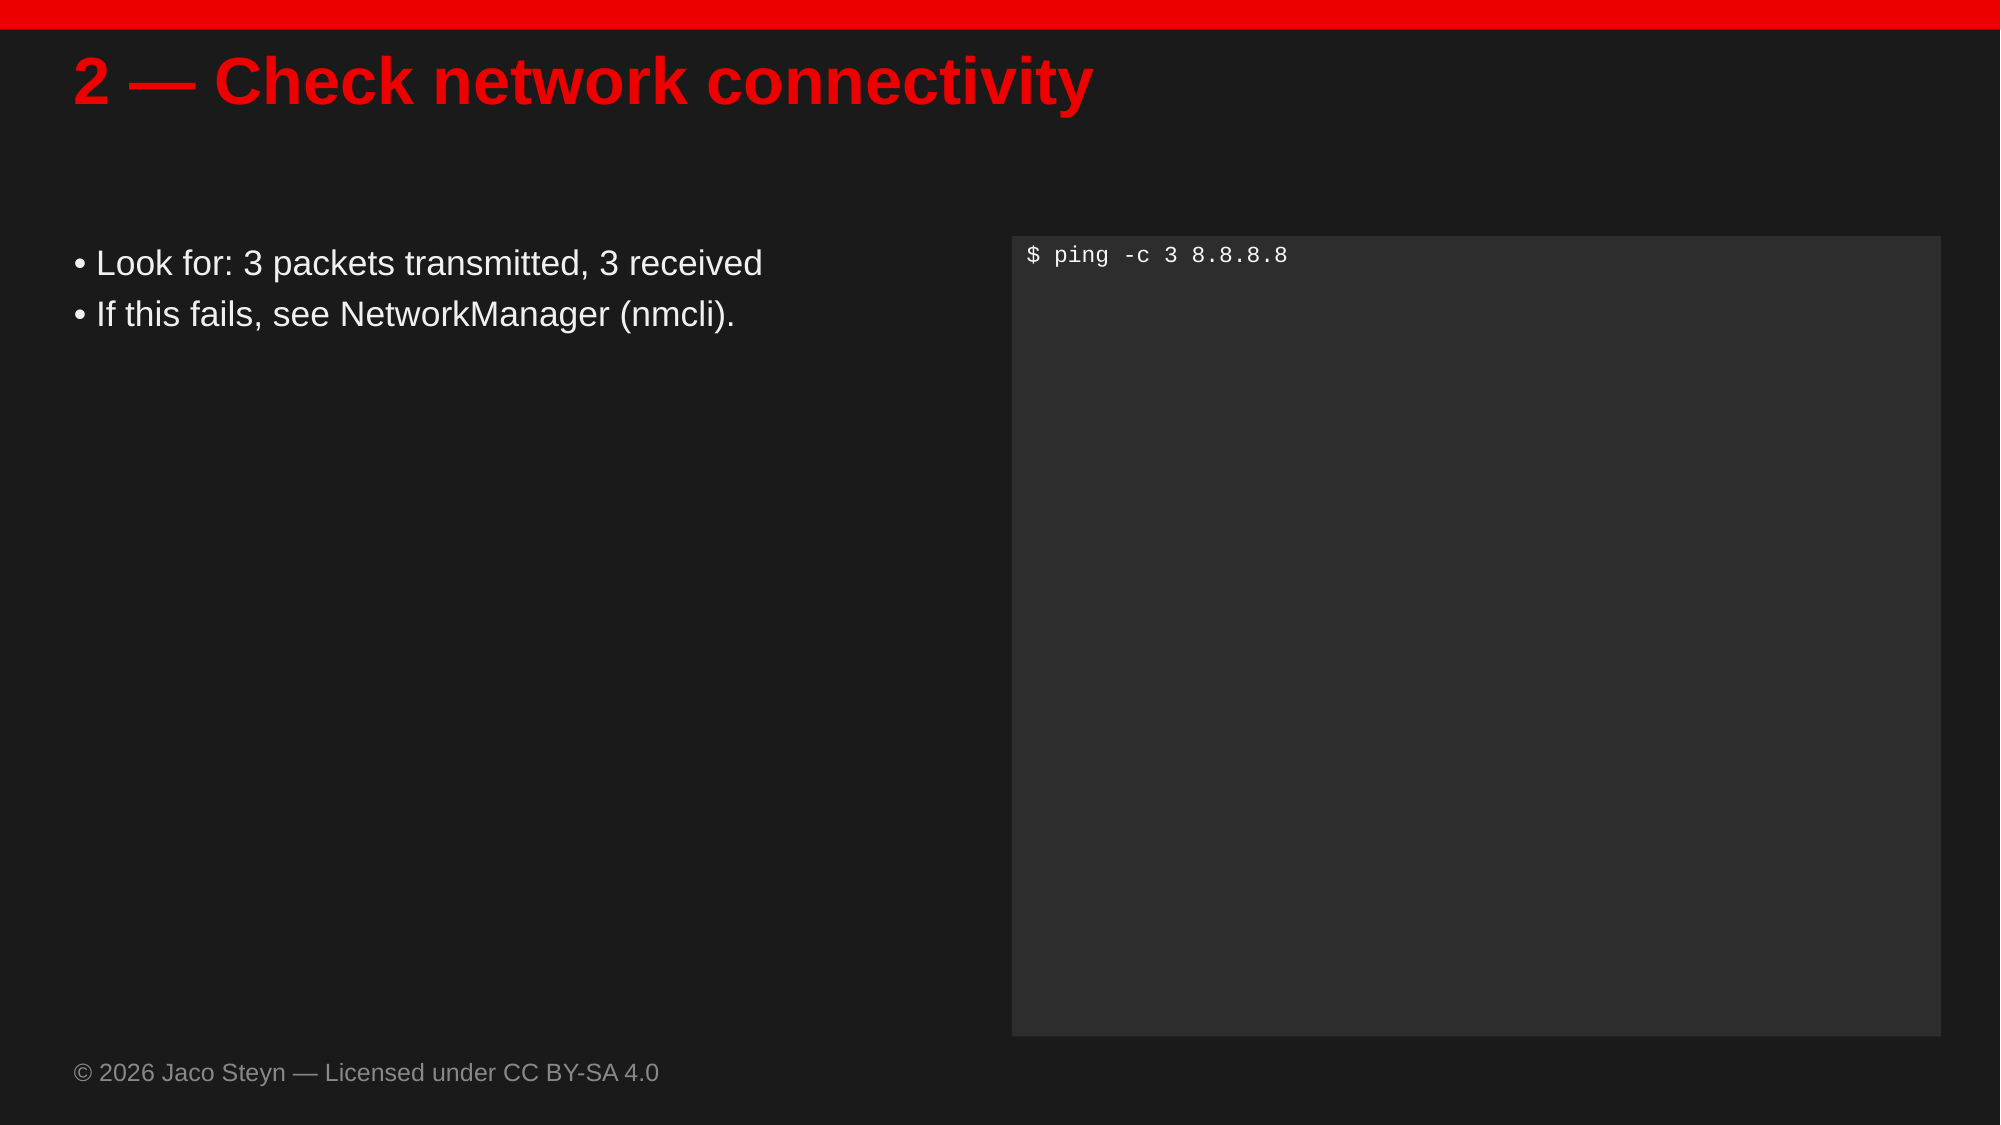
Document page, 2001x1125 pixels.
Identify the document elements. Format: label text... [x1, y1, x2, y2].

text_box [0, 0, 2001, 30]
text_box • Look for: 3 packets transmitted, 3 received • If this fails, see NetworkManager (nmcli). [59, 236, 989, 1037]
text_box $ ping -c 3 8.8.8.8 [1011, 236, 1942, 1037]
text_box © 2026 Jaco Steyn — Licensed under CC BY-SA 4.0 [59, 1051, 1942, 1093]
text_box 2 — Check network connectivity [59, 36, 1942, 208]
